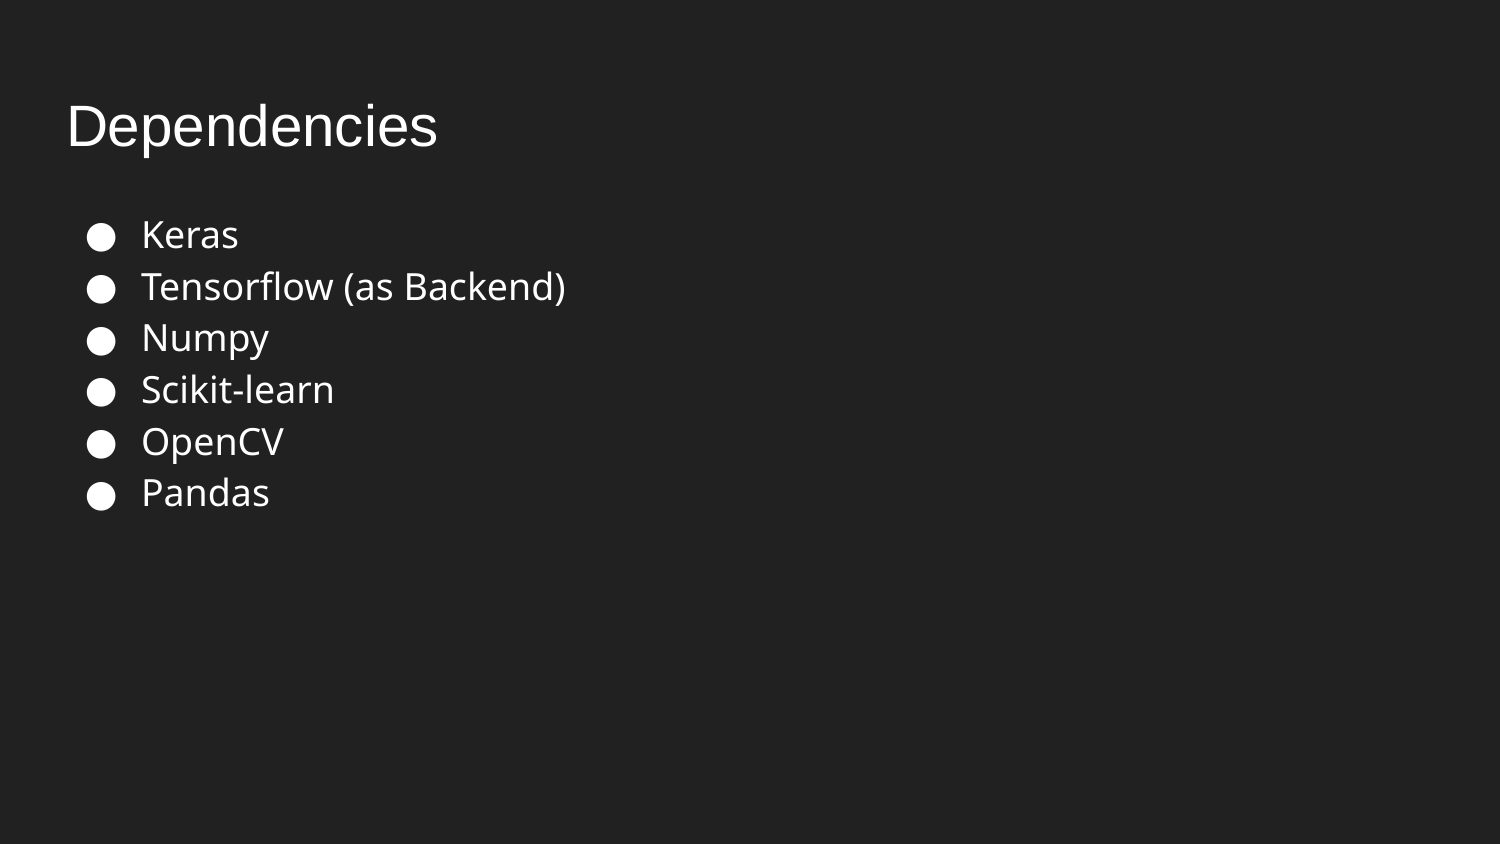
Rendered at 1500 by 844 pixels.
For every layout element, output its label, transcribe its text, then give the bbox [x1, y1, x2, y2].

list Keras Tensorflow (as Backend) Numpy Scikit-learn OpenCV Pandas [51, 189, 1449, 750]
title Dependencies [51, 72, 1449, 167]
